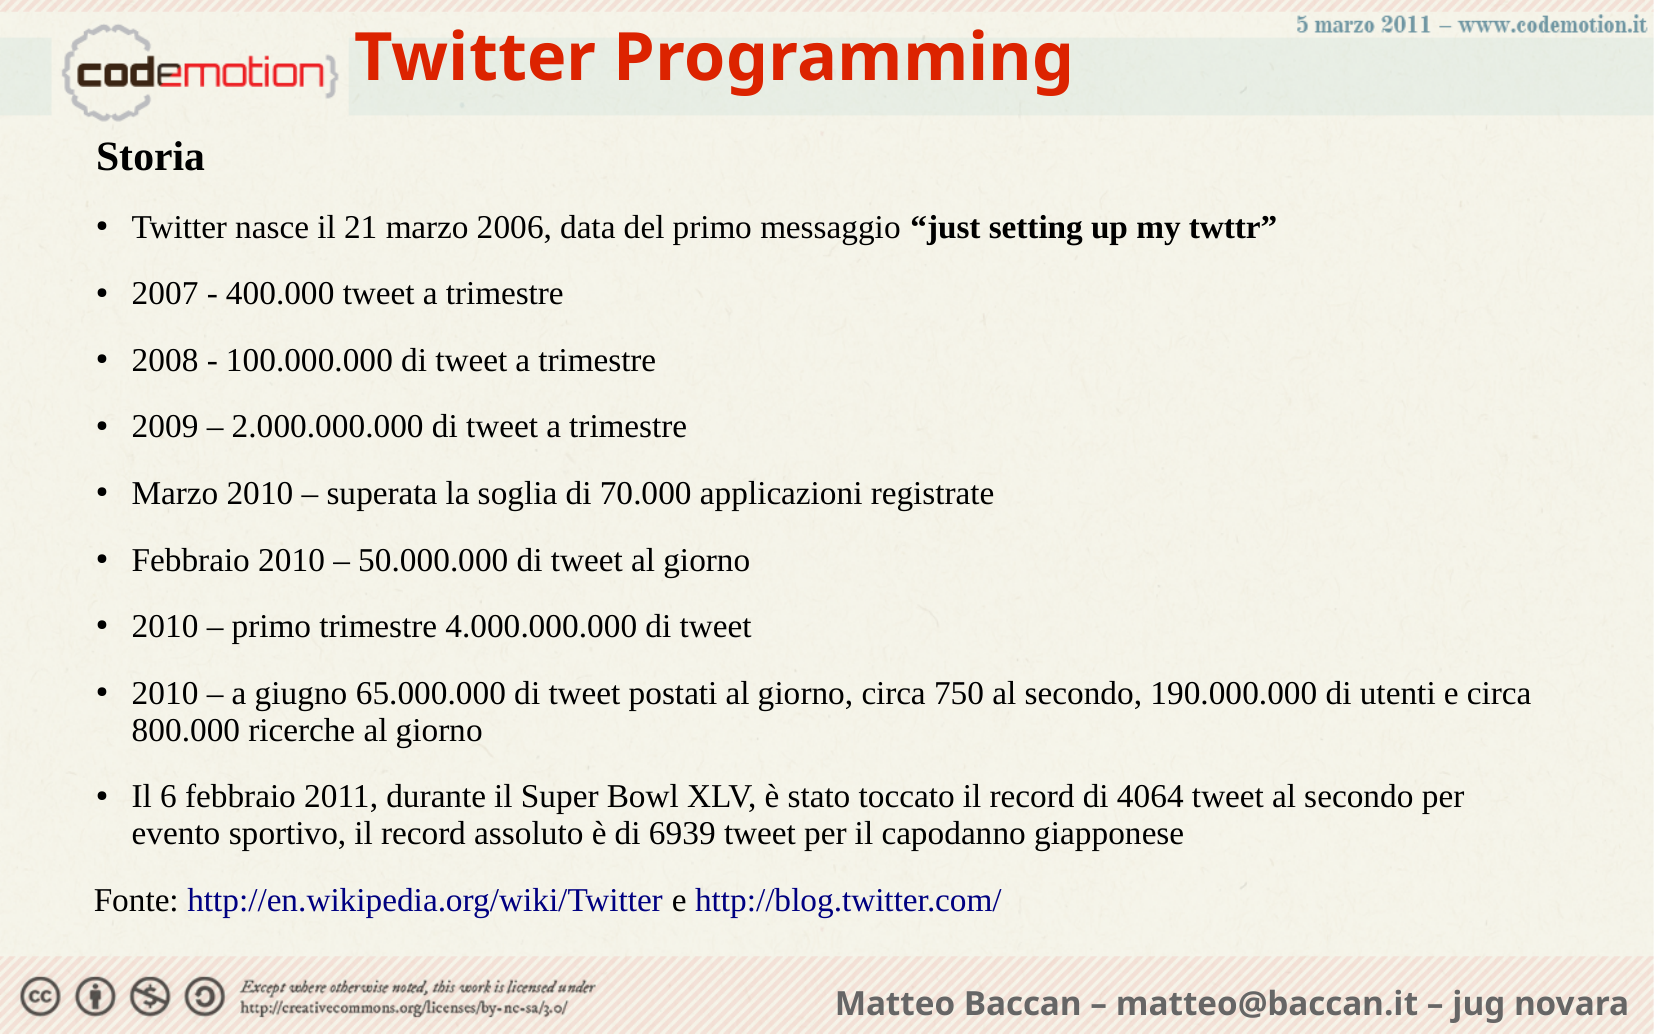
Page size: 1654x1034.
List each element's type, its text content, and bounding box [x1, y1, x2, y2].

picture [0, 0, 1654, 1034]
list Storia Twitter nasce il 21 marzo 2006, data del primo messaggio “just setting up my twttr” 2007 - 400.000 tweet a trimestre 2008 - 100.000.000 di tweet a trimestre 2009 – 2.000.000.000 di tweet a trimestre Marzo 2010 – superata la soglia di 70.000 applicazioni registrate Febbraio 2010 – 50.000.000 di tweet al giorno 2010 – primo trimestre 4.000.000.000 di tweet 2010 – a giugno 65.000.000 di tweet postati al giorno, circa 750 al secondo, 190.000.000 di utenti e circa 800.000 ricerche al giorno Il 6 febbraio 2011, durante il Super Bowl XLV, è stato toccato il record di 4064 tweet al secondo per evento sportivo, il record assoluto è di 6939 tweet per il capodanno giapponese Fonte: http://en.wikipedia.org/wiki/Twitter e http://blog.twitter.com/ [60, 132, 1549, 952]
title Twitter Programming [354, 5, 1609, 103]
